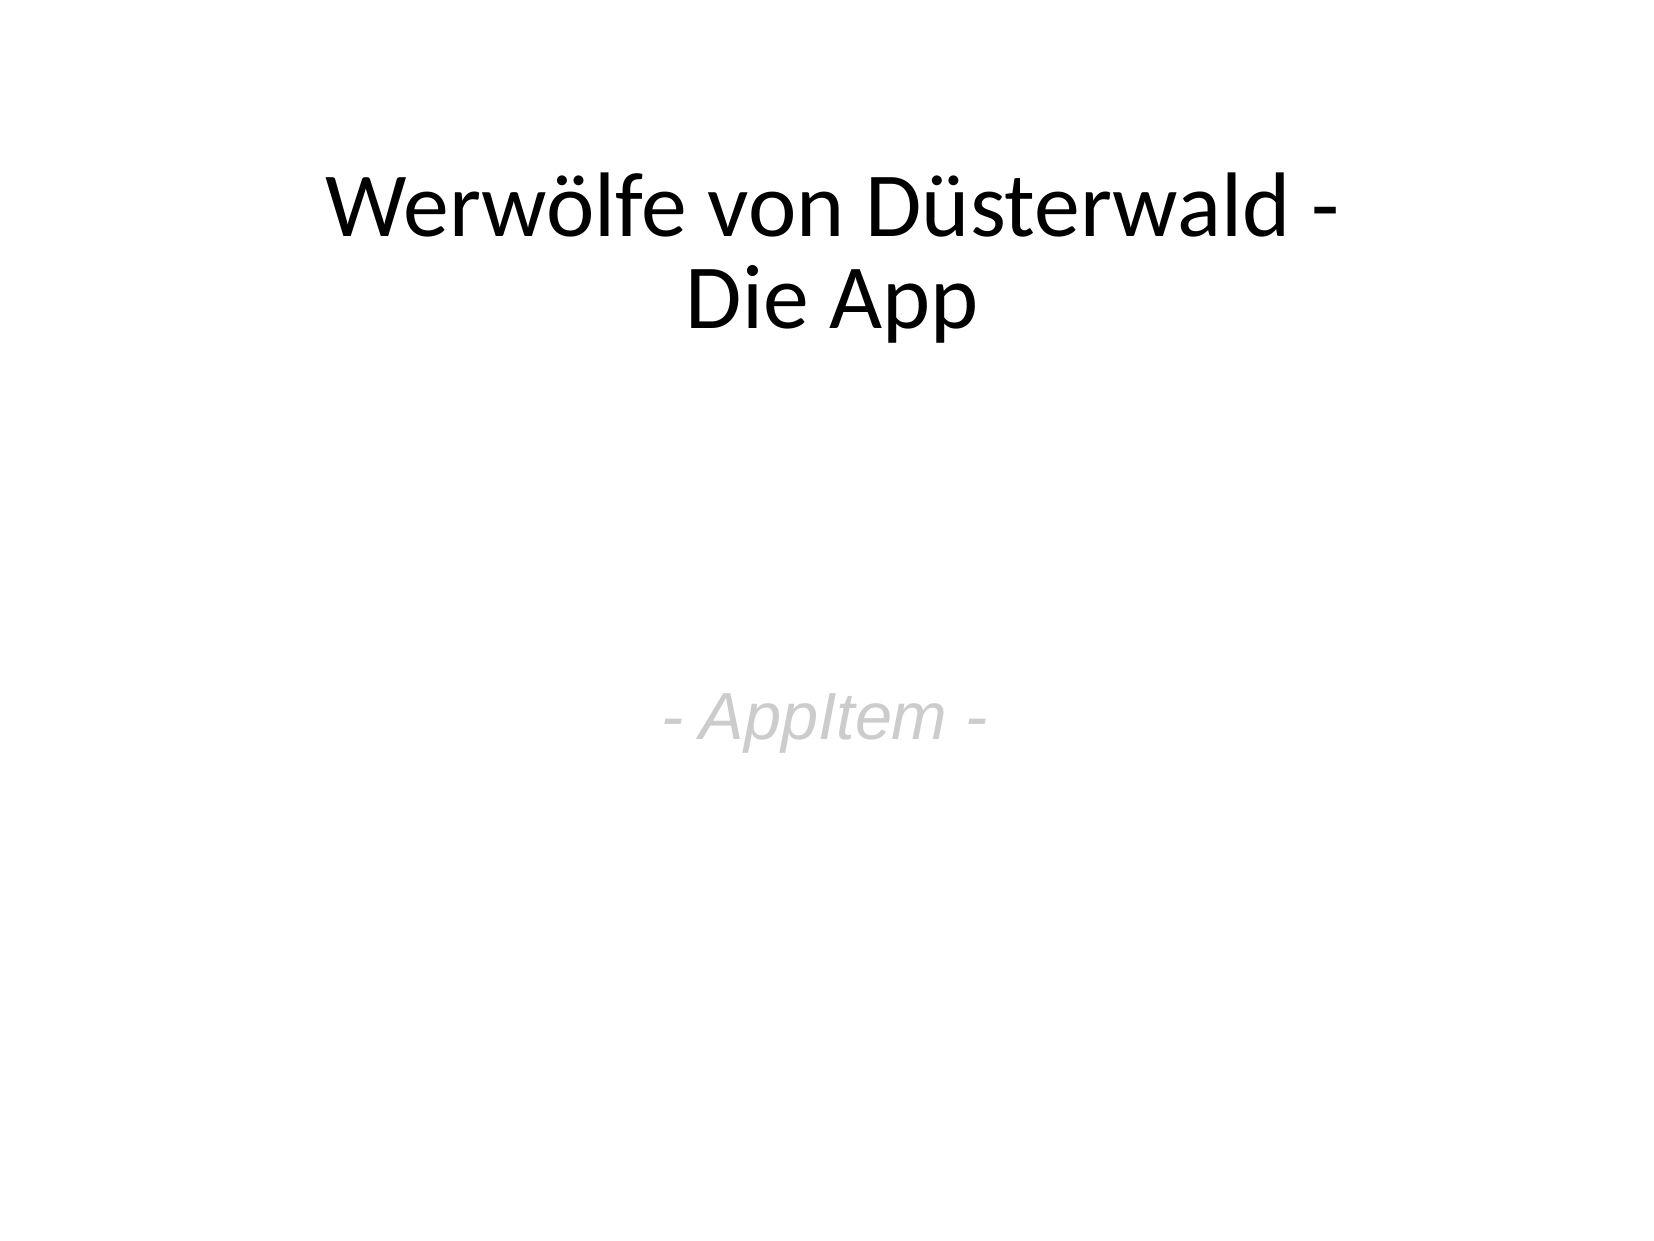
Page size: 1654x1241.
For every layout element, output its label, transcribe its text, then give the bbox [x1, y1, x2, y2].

title Werwölfe von Düsterwald - Die App [88, 147, 1577, 372]
list - AppItem - [590, 679, 1128, 1168]
